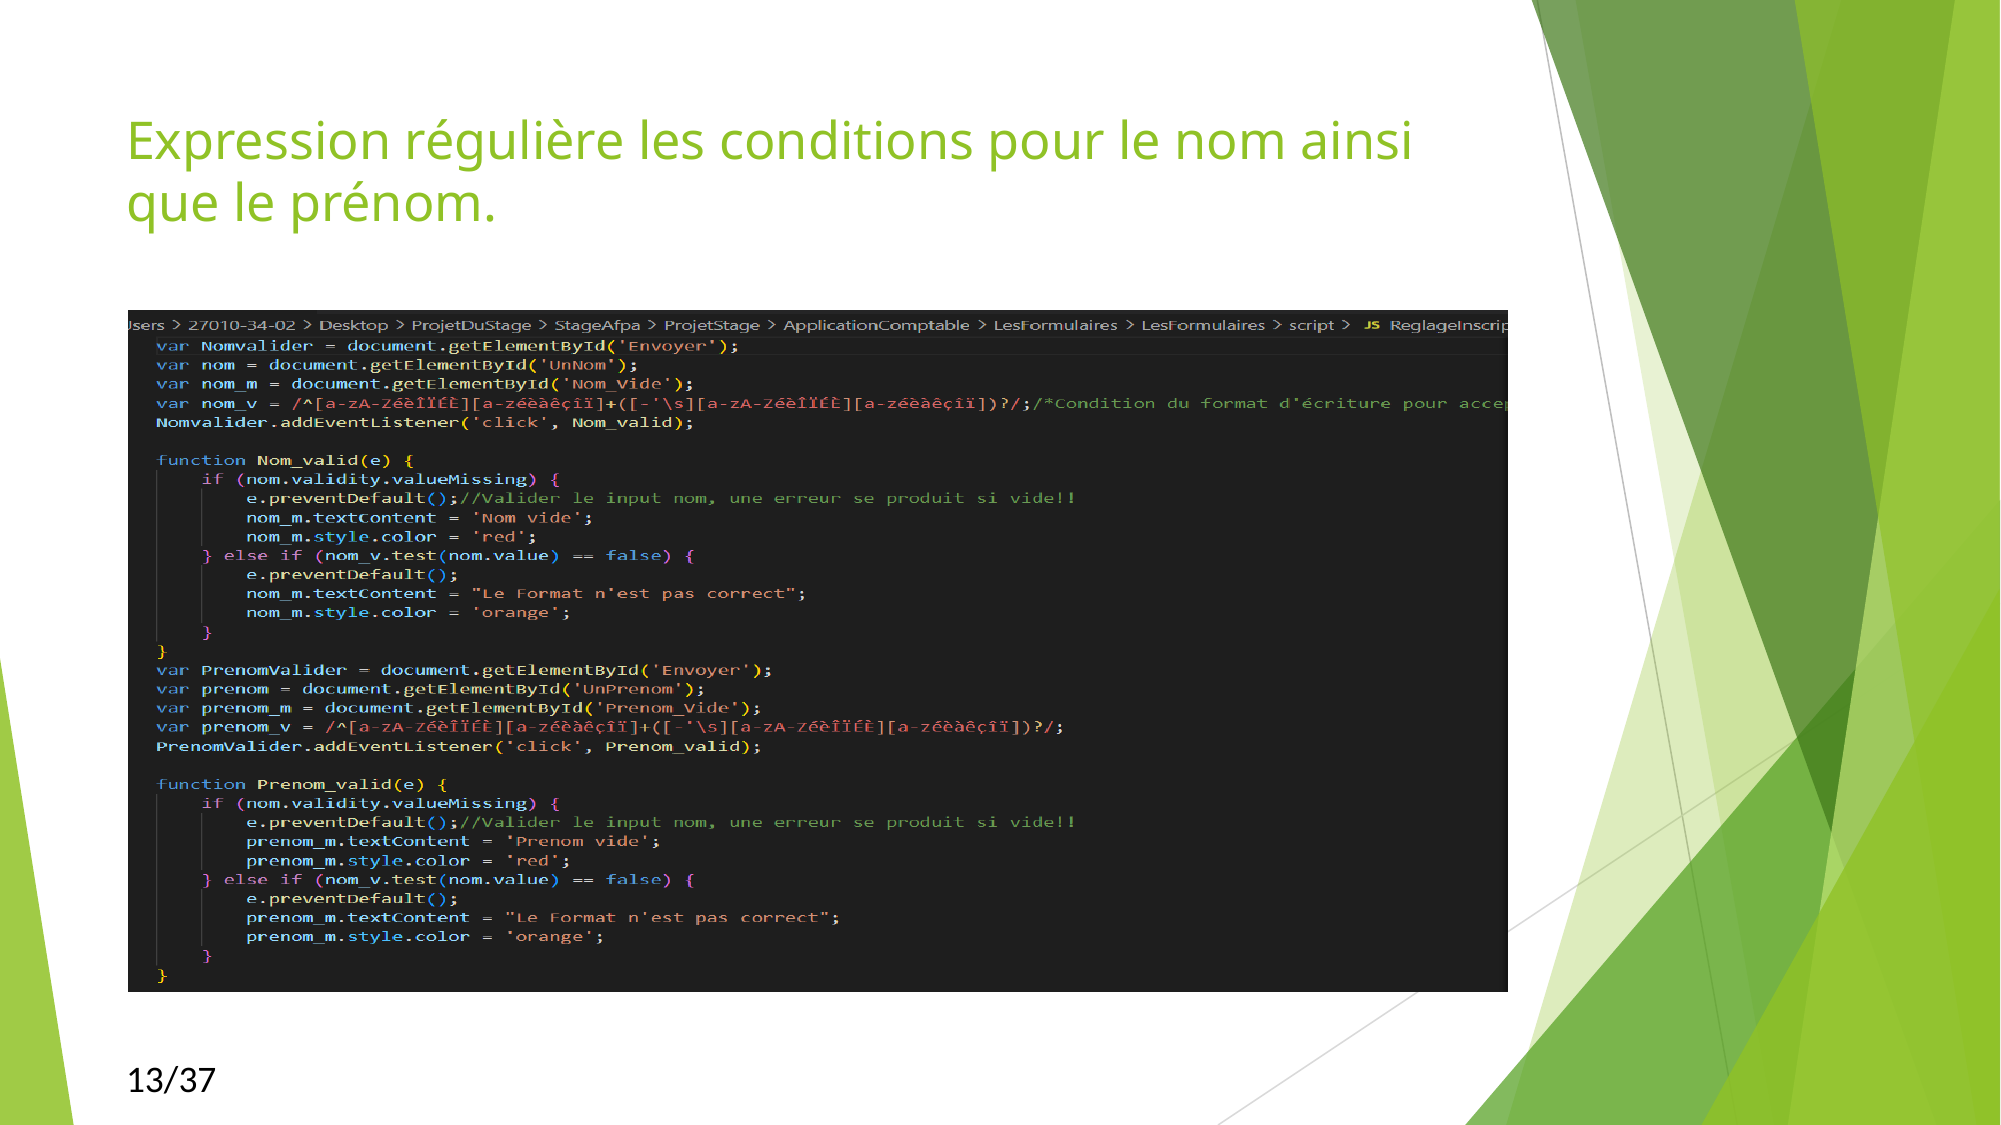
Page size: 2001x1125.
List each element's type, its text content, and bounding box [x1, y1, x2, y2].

picture [128, 310, 1508, 992]
text_box 13/37 [111, 1047, 273, 1108]
title Expression régulière les conditions pour le nom ainsi que le prénom. [111, 99, 1522, 246]
